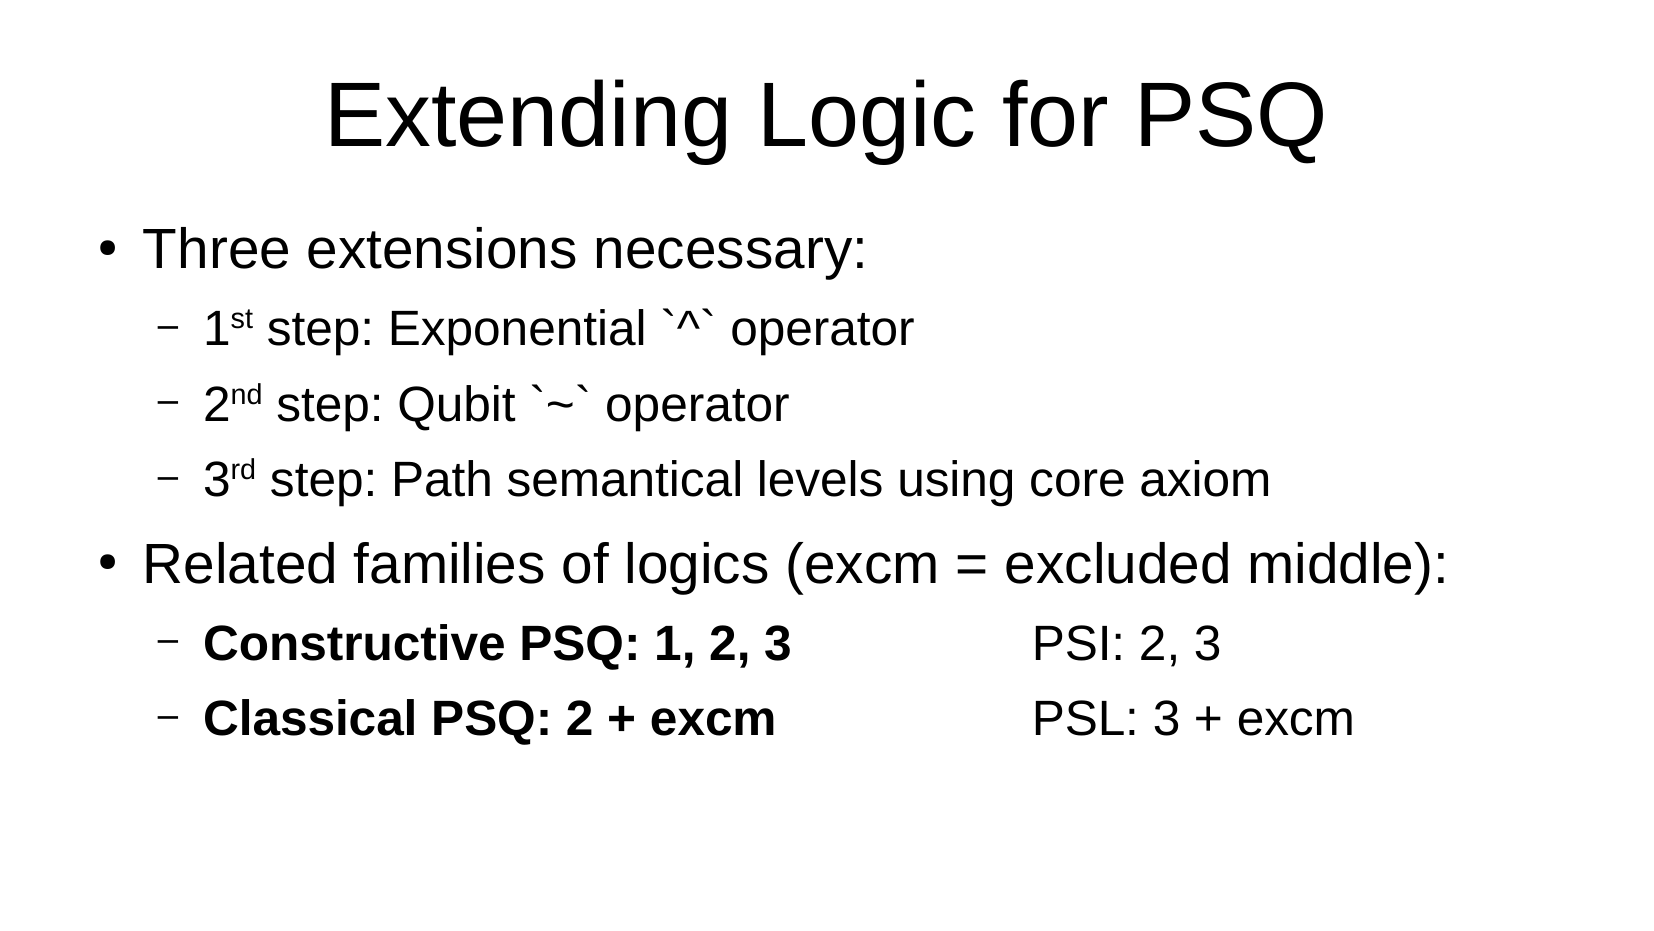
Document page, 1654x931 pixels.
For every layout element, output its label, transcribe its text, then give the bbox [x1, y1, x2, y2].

title Extending Logic for PSQ [82, 37, 1571, 193]
list Three extensions necessary: 1st step: Exponential `^` operator 2nd step: Qubit `~` operator 3rd step: Path semantical levels using core axiom Related families of logics (excm = excluded middle): Constructive PSQ: 1, 2, 3 PSI: 2, 3 Classical PSQ: 2 + excm PSL: 3 + excm [82, 217, 1571, 758]
